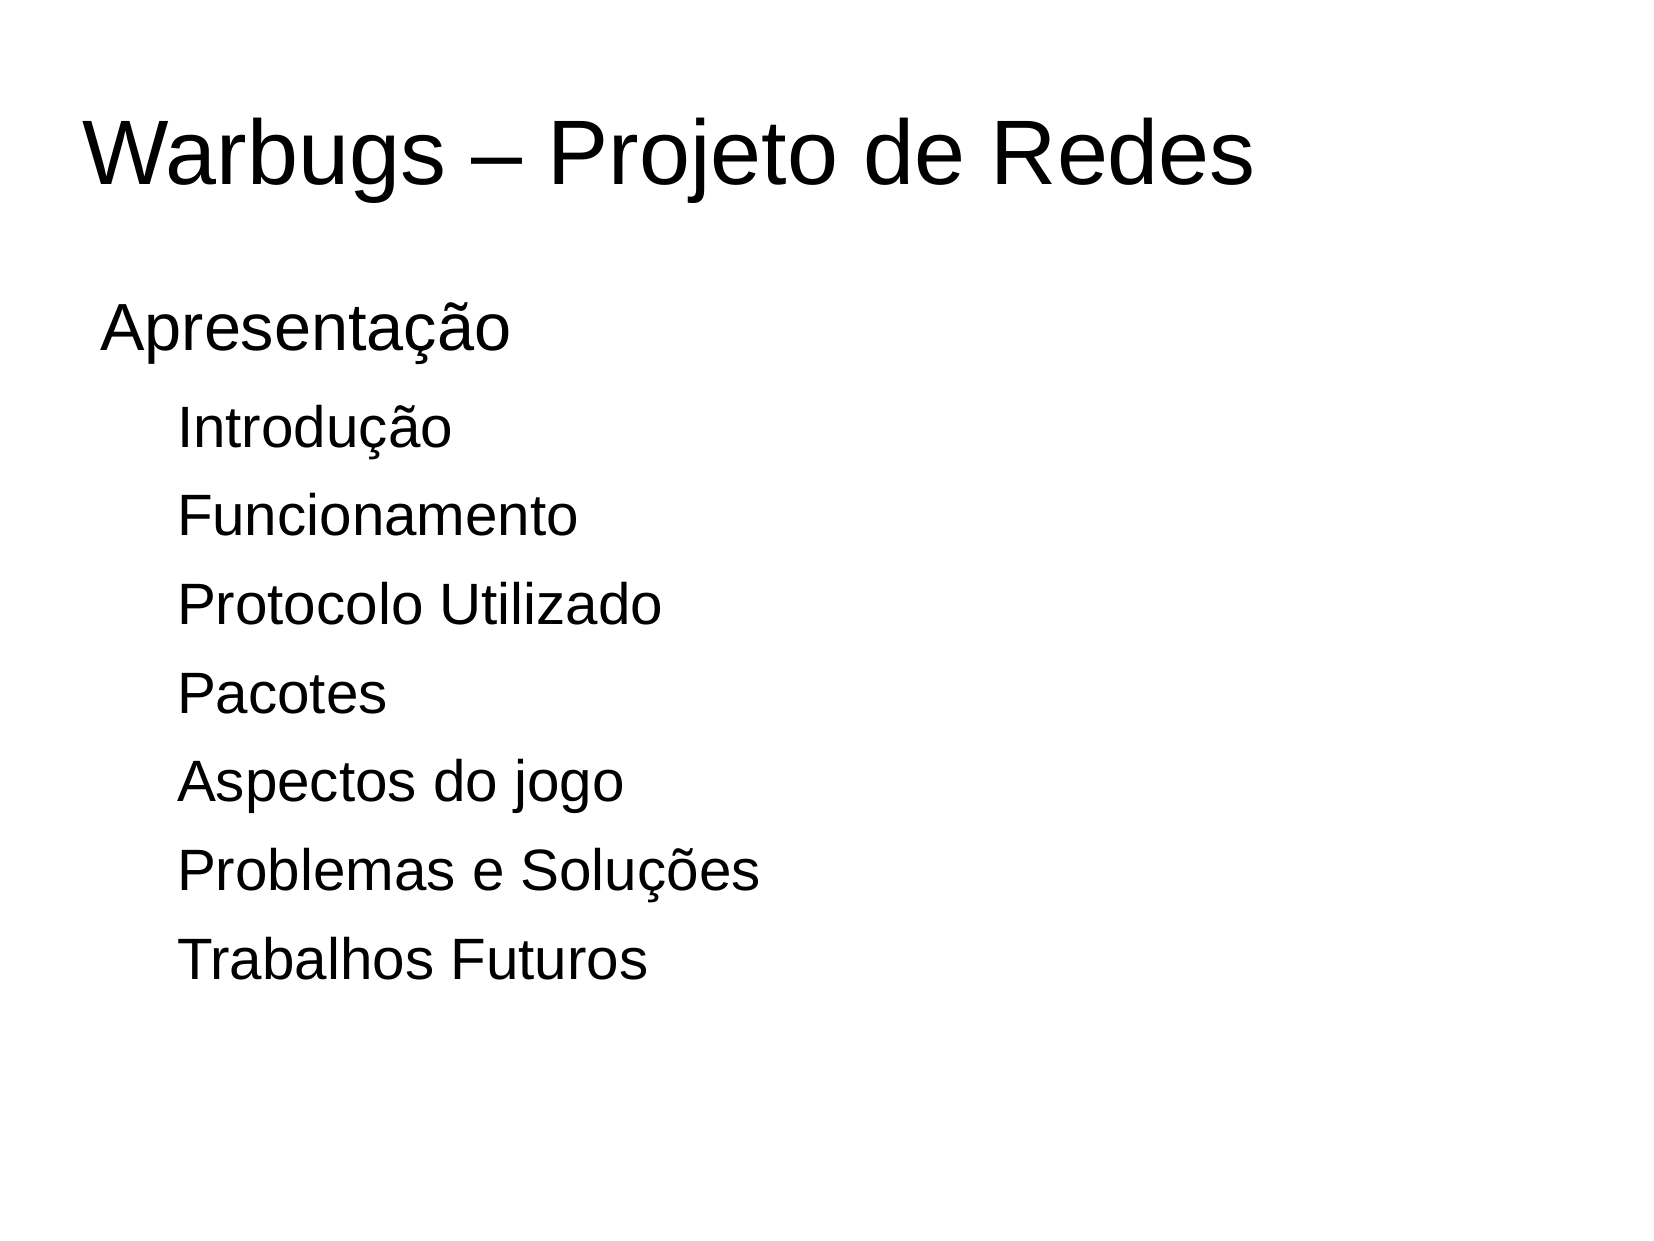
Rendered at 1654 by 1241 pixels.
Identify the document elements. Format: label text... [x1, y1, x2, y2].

list Apresentação Introdução Funcionamento Protocolo Utilizado Pacotes Aspectos do jogo Problemas e Soluções Trabalhos Futuros [82, 290, 1571, 1109]
title Warbugs – Projeto de Redes [82, 49, 1571, 257]
